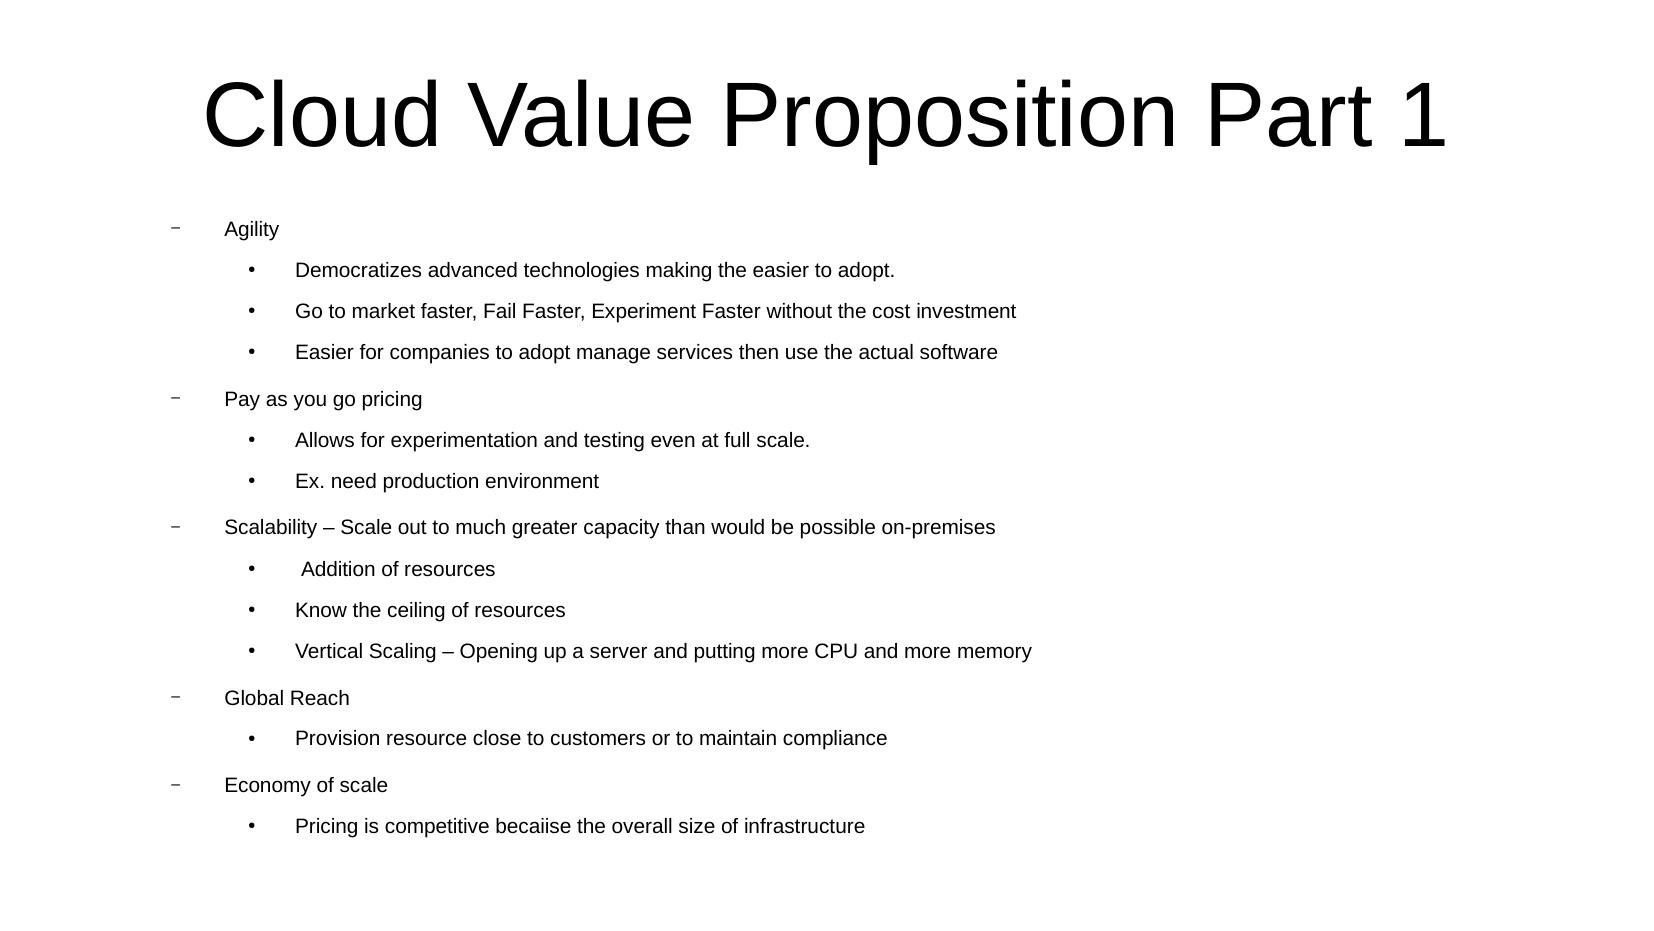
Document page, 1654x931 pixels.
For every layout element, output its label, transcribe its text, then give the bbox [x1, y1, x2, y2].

list Agility Democratizes advanced technologies making the easier to adopt. Go to market faster, Fail Faster, Experiment Faster without the cost investment Easier for companies to adopt manage services then use the actual software Pay as you go pricing Allows for experimentation and testing even at full scale. Ex. need production environment Scalability – Scale out to much greater capacity than would be possible on-premises Addition of resources Know the ceiling of resources Vertical Scaling – Opening up a server and putting more CPU and more memory Global Reach Provision resource close to customers or to maintain compliance Economy of scale Pricing is competitive becaiise the overall size of infrastructure [82, 217, 1571, 916]
title Cloud Value Proposition Part 1 [82, 37, 1571, 193]
